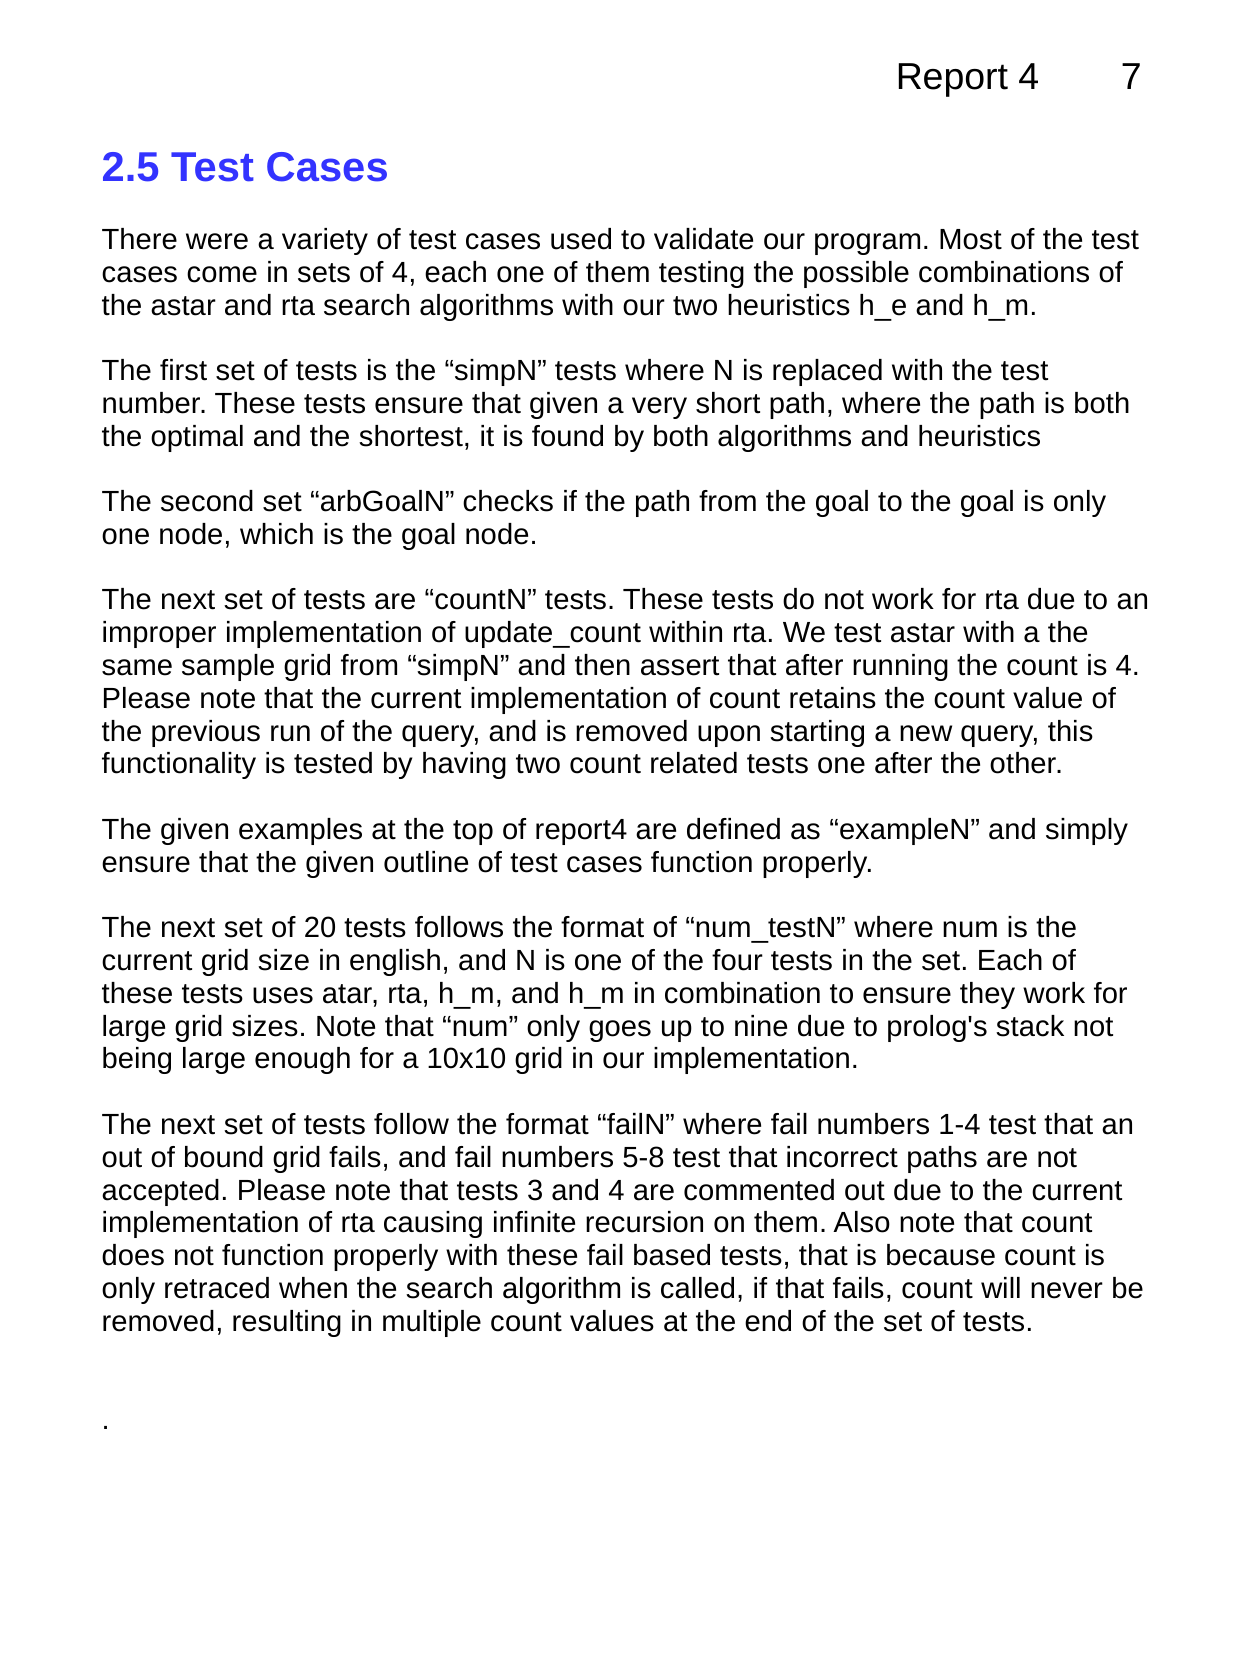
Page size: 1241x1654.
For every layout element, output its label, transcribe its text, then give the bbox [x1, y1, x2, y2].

text_box 2.5 Test Cases There were a variety of test cases used to validate our program. Most of the test cases come in sets of 4, each one of them testing the possible combinations of the astar and rta search algorithms with our two heuristics h_e and h_m. The first set of tests is the “simpN” tests where N is replaced with the test number. These tests ensure that given a very short path, where the path is both the optimal and the shortest, it is found by both algorithms and heuristics The second set “arbGoalN” checks if the path from the goal to the goal is only one node, which is the goal node. The next set of tests are “countN” tests. These tests do not work for rta due to an improper implementation of update_count within rta. We test astar with a the same sample grid from “simpN” and then assert that after running the count is 4. Please note that the current implementation of count retains the count value of the previous run of the query, and is removed upon starting a new query, this functionality is tested by having two count related tests one after the other. The given examples at the top of report4 are defined as “exampleN” and simply ensure that the given outline of test cases function properly. The next set of 20 tests follows the format of “num_testN” where num is the current grid size in english, and N is one of the four tests in the set. Each of these tests uses atar, rta, h_m, and h_m in combination to ensure they work for large grid sizes. Note that “num” only goes up to nine due to prolog's stack not being large enough for a 10x10 grid in our implementation. The next set of tests follow the format “failN” where fail numbers 1-4 test that an out of bound grid fails, and fail numbers 5-8 test that incorrect paths are not accepted. Please note that tests 3 and 4 are commented out due to the current implementation of rta causing infinite recursion on them. Also note that count does not function properly with these fail based tests, that is because count is only retraced when the search algorithm is called, if that fails, count will never be removed, resulting in multiple count values at the end of the set of tests. . [86, 136, 1167, 1654]
text_box Report 4 7 [820, 6, 1241, 106]
